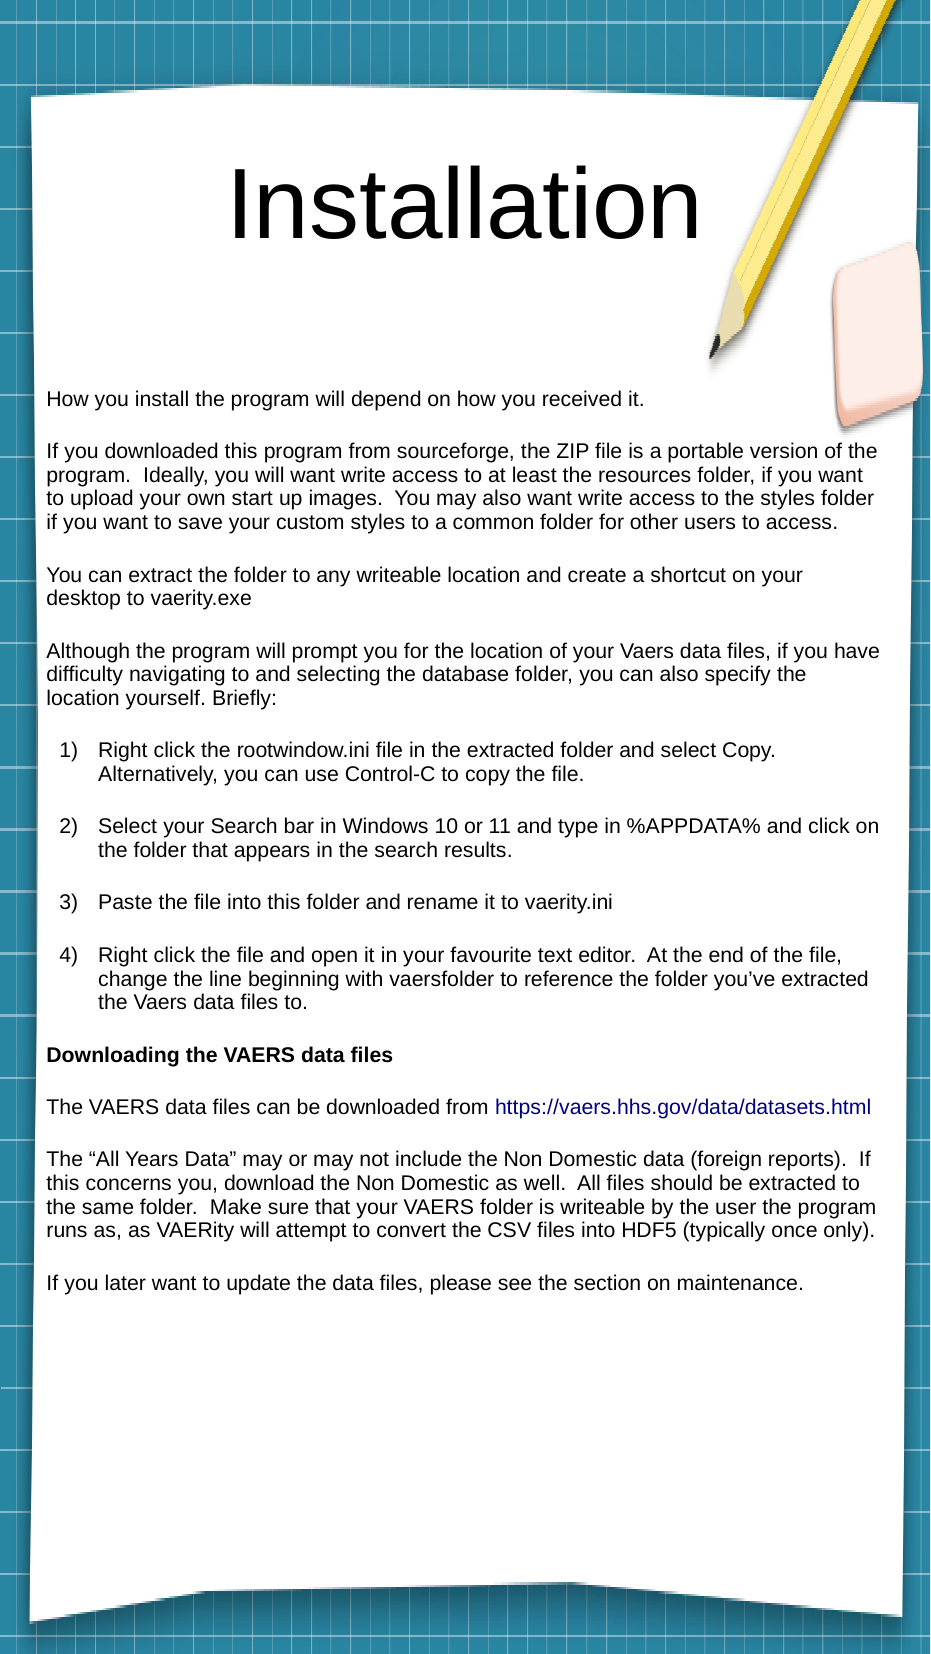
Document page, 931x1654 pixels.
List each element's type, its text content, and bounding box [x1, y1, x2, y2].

list How you install the program will depend on how you received it. If you downloaded this program from sourceforge, the ZIP file is a portable version of the program. Ideally, you will want write access to at least the resources folder, if you want to upload your own start up images. You may also want write access to the styles folder if you want to save your custom styles to a common folder for other users to access. You can extract the folder to any writeable location and create a shortcut on your desktop to vaerity.exe Although the program will prompt you for the location of your Vaers data files, if you have difficulty navigating to and selecting the database folder, you can also specify the location yourself. Briefly: Right click the rootwindow.ini file in the extracted folder and select Copy. Alternatively, you can use Control-C to copy the file. Select your Search bar in Windows 10 or 11 and type in %APPDATA% and click on the folder that appears in the search results. Paste the file into this folder and rename it to vaerity.ini Right click the file and open it in your favourite text editor. At the end of the file, change the line beginning with vaersfolder to reference the folder you’ve extracted the Vaers data files to. Downloading the VAERS data files The VAERS data files can be downloaded from https://vaers.hhs.gov/data/datasets.html The “All Years Data” may or may not include the Non Domestic data (foreign reports). If this concerns you, download the Non Domestic as well. All files should be extracted to the same folder. Make sure that your VAERS folder is writeable by the user the program runs as, as VAERity will attempt to convert the CSV files into HDF5 (typically once only). If you later want to update the data files, please see the section on maintenance. [46, 386, 884, 1346]
picture [0, 0, 931, 1654]
title Installation [46, 65, 884, 342]
